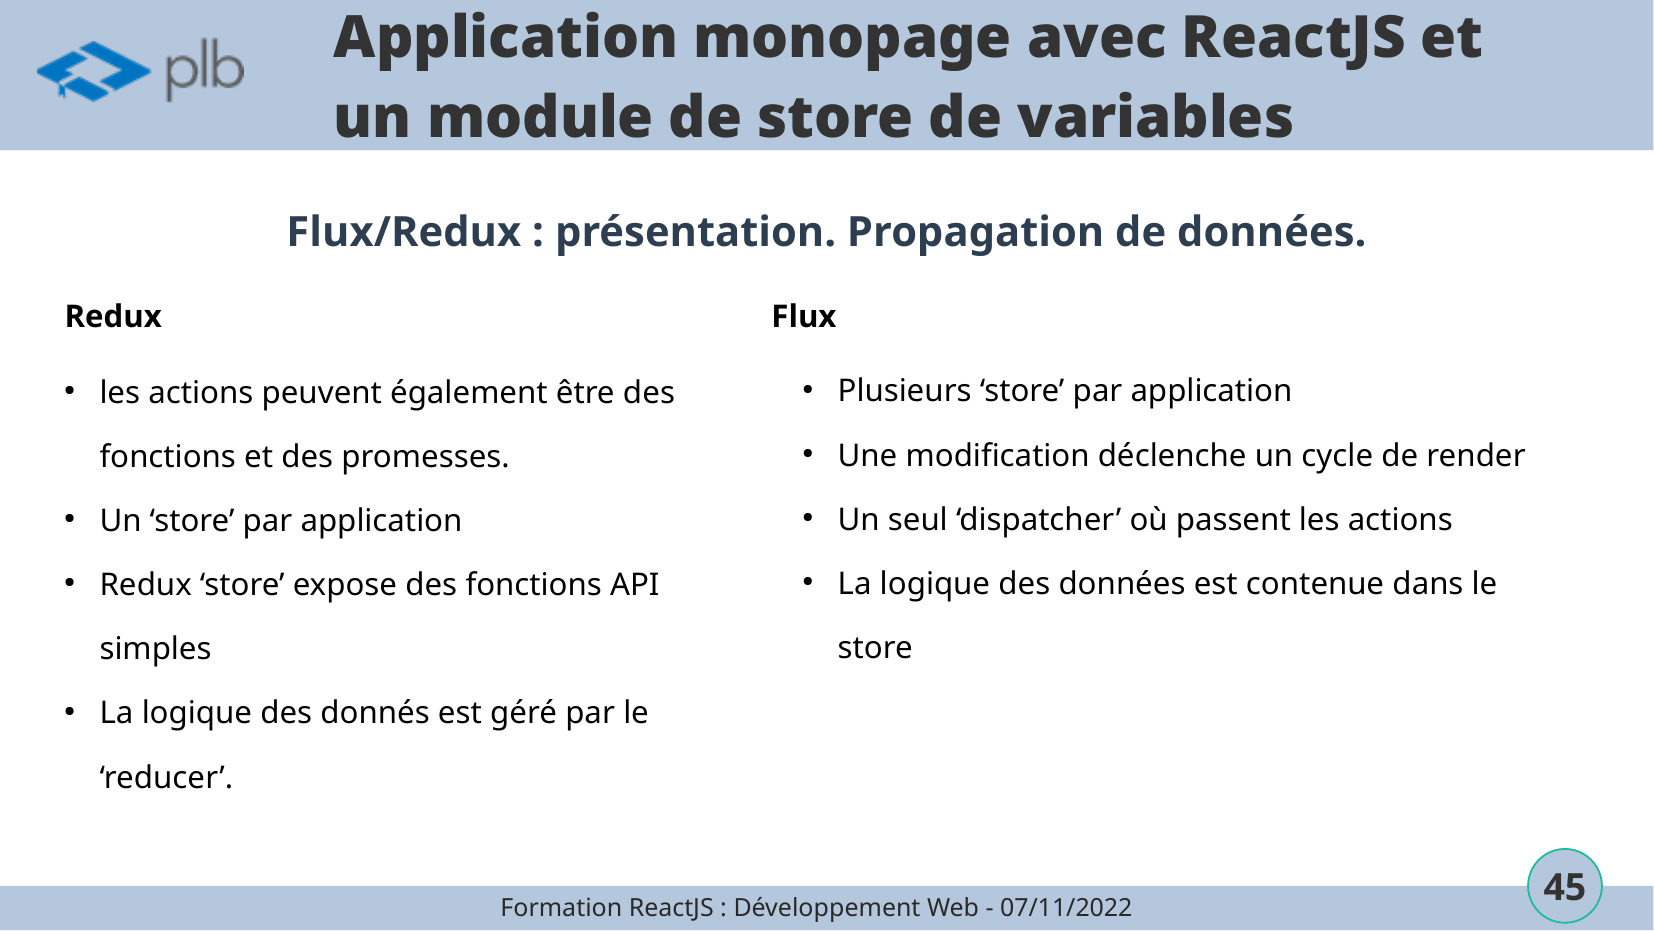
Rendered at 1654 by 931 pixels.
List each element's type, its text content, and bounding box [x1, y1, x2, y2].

text_box Flux/Redux : présentation. Propagation de données. [59, 201, 1595, 244]
picture [37, 33, 244, 113]
text_box les actions peuvent également être des fonctions et des promesses. Un ‘store’ par application Redux ‘store’ expose des fonctions API simples La logique des donnés est géré par le ‘reducer’. [49, 341, 713, 776]
title Application monopage avec ReactJS et un module de store de variables [333, 0, 1613, 151]
text_box Formation ReactJS : Développement Web - 07/11/2022 [461, 888, 1173, 926]
text_box Redux Flux [64, 272, 1618, 333]
text_box Plusieurs ‘store’ par application Une modification déclenche un cycle de render Un seul ‘dispatcher’ où passent les actions La logique des données est contenue dans le store [787, 339, 1576, 733]
